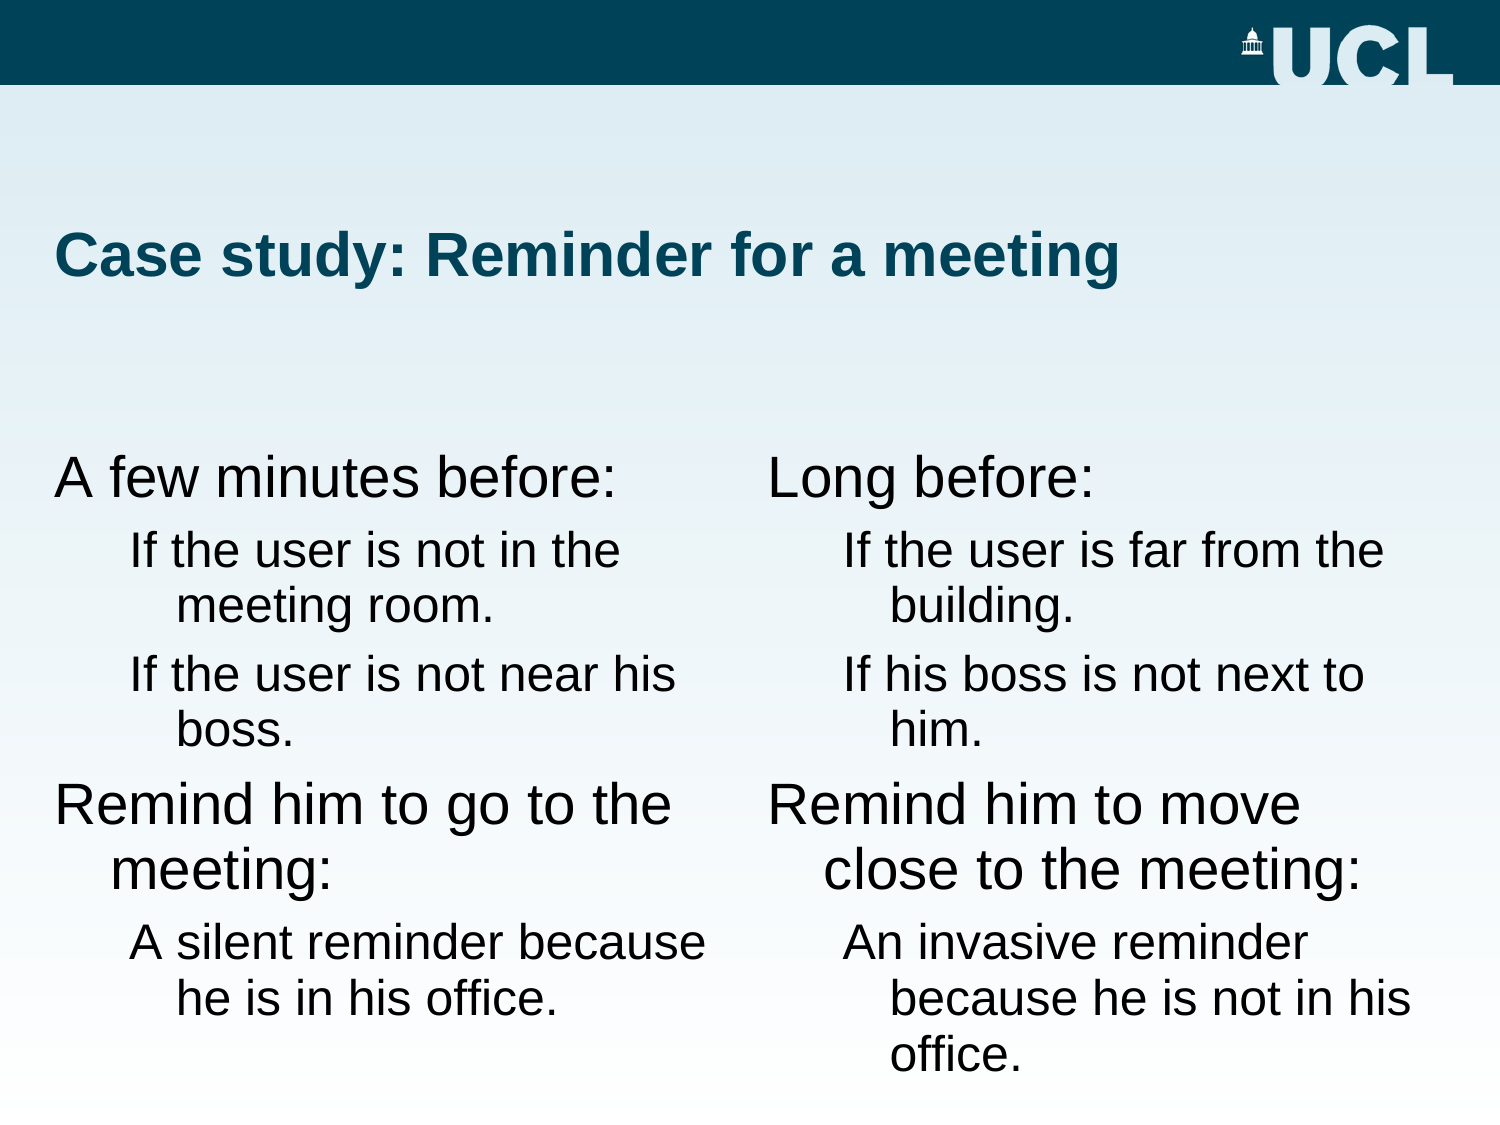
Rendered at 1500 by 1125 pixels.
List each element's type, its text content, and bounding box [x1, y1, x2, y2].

list A few minutes before: If the user is not in the meeting room. If the user is not near his boss. Remind him to go to the meeting: A silent reminder because he is in his office. [54, 444, 734, 1082]
picture [1409, 28, 1453, 85]
picture [1240, 28, 1263, 55]
picture [1274, 28, 1330, 85]
picture [1338, 25, 1398, 85]
title Case study: Reminder for a meeting [54, 148, 1447, 362]
list Long before: If the user is far from the building. If his boss is not next to him. Remind him to move close to the meeting: An invasive reminder because he is not in his office. [767, 444, 1448, 1082]
